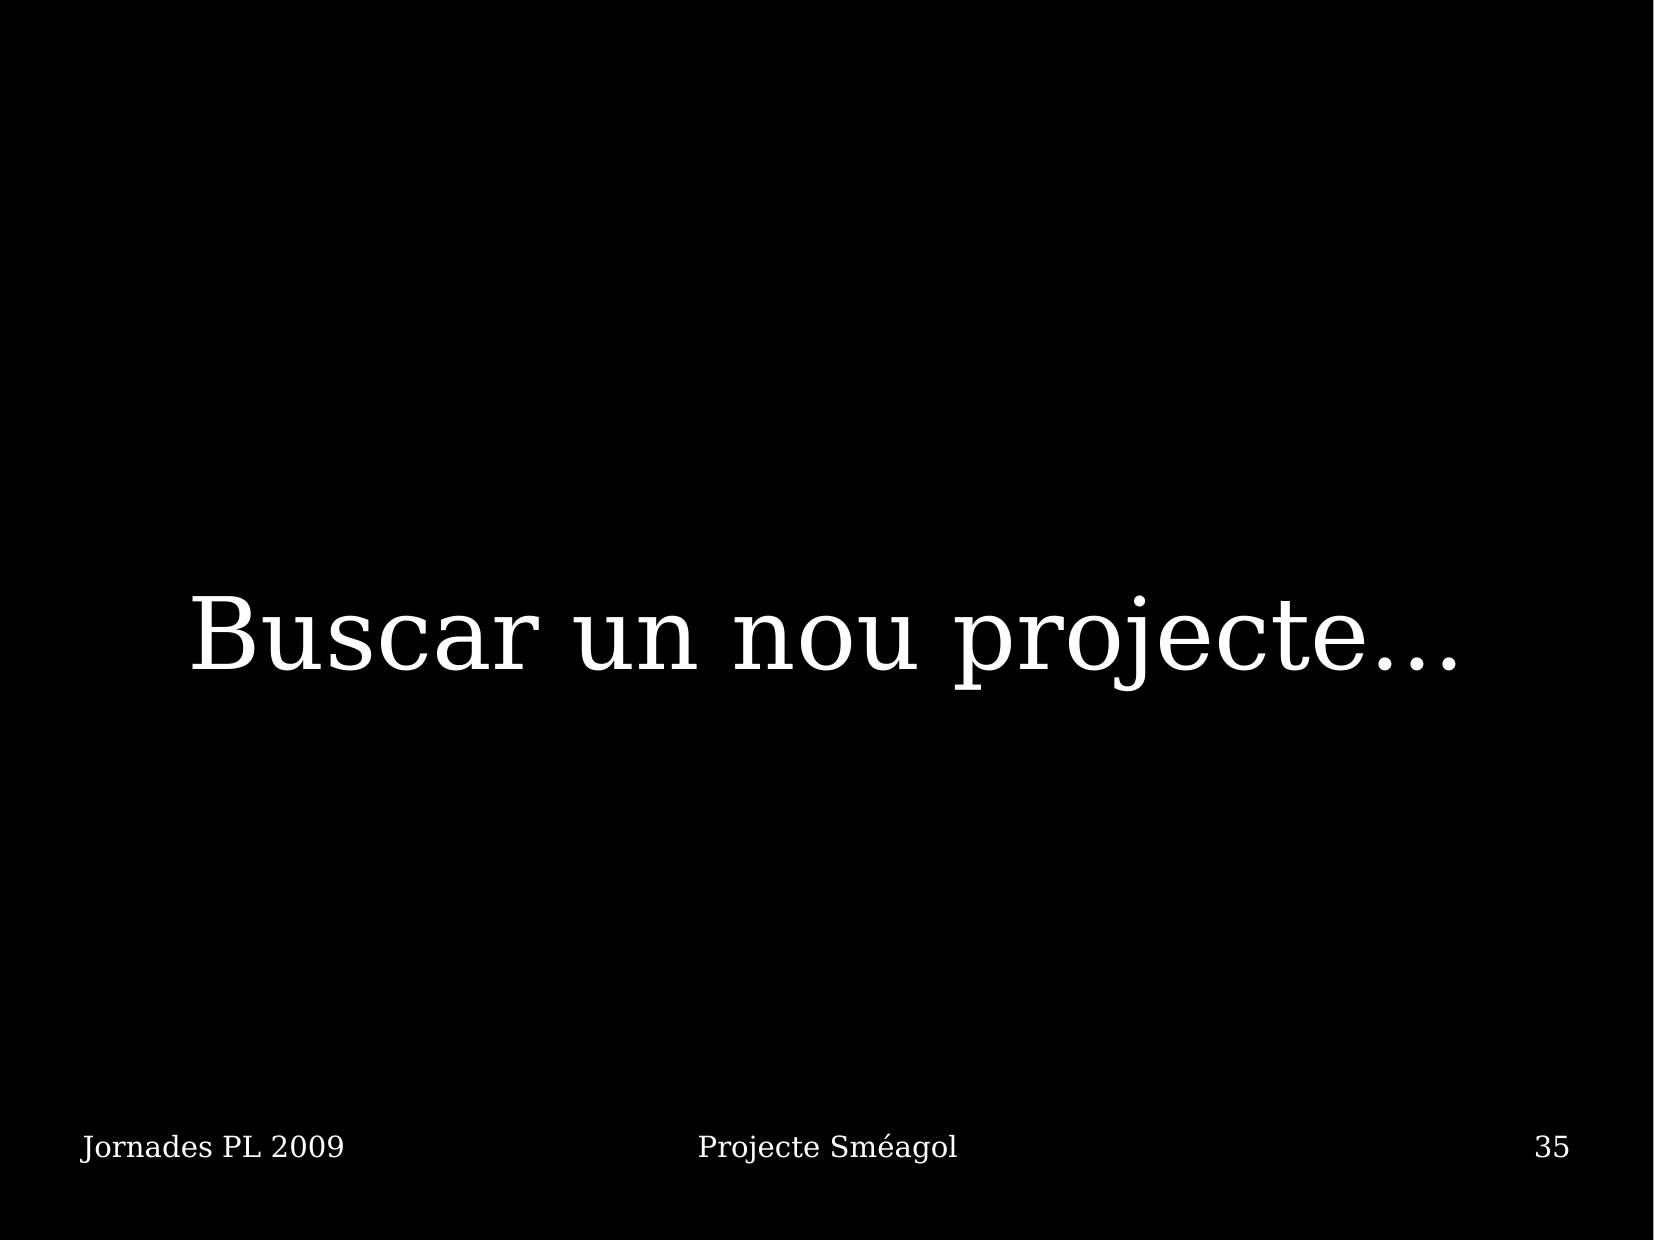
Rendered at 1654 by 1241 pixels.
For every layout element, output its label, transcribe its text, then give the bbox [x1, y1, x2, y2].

title Buscar un nou projecte... [59, 529, 1595, 711]
